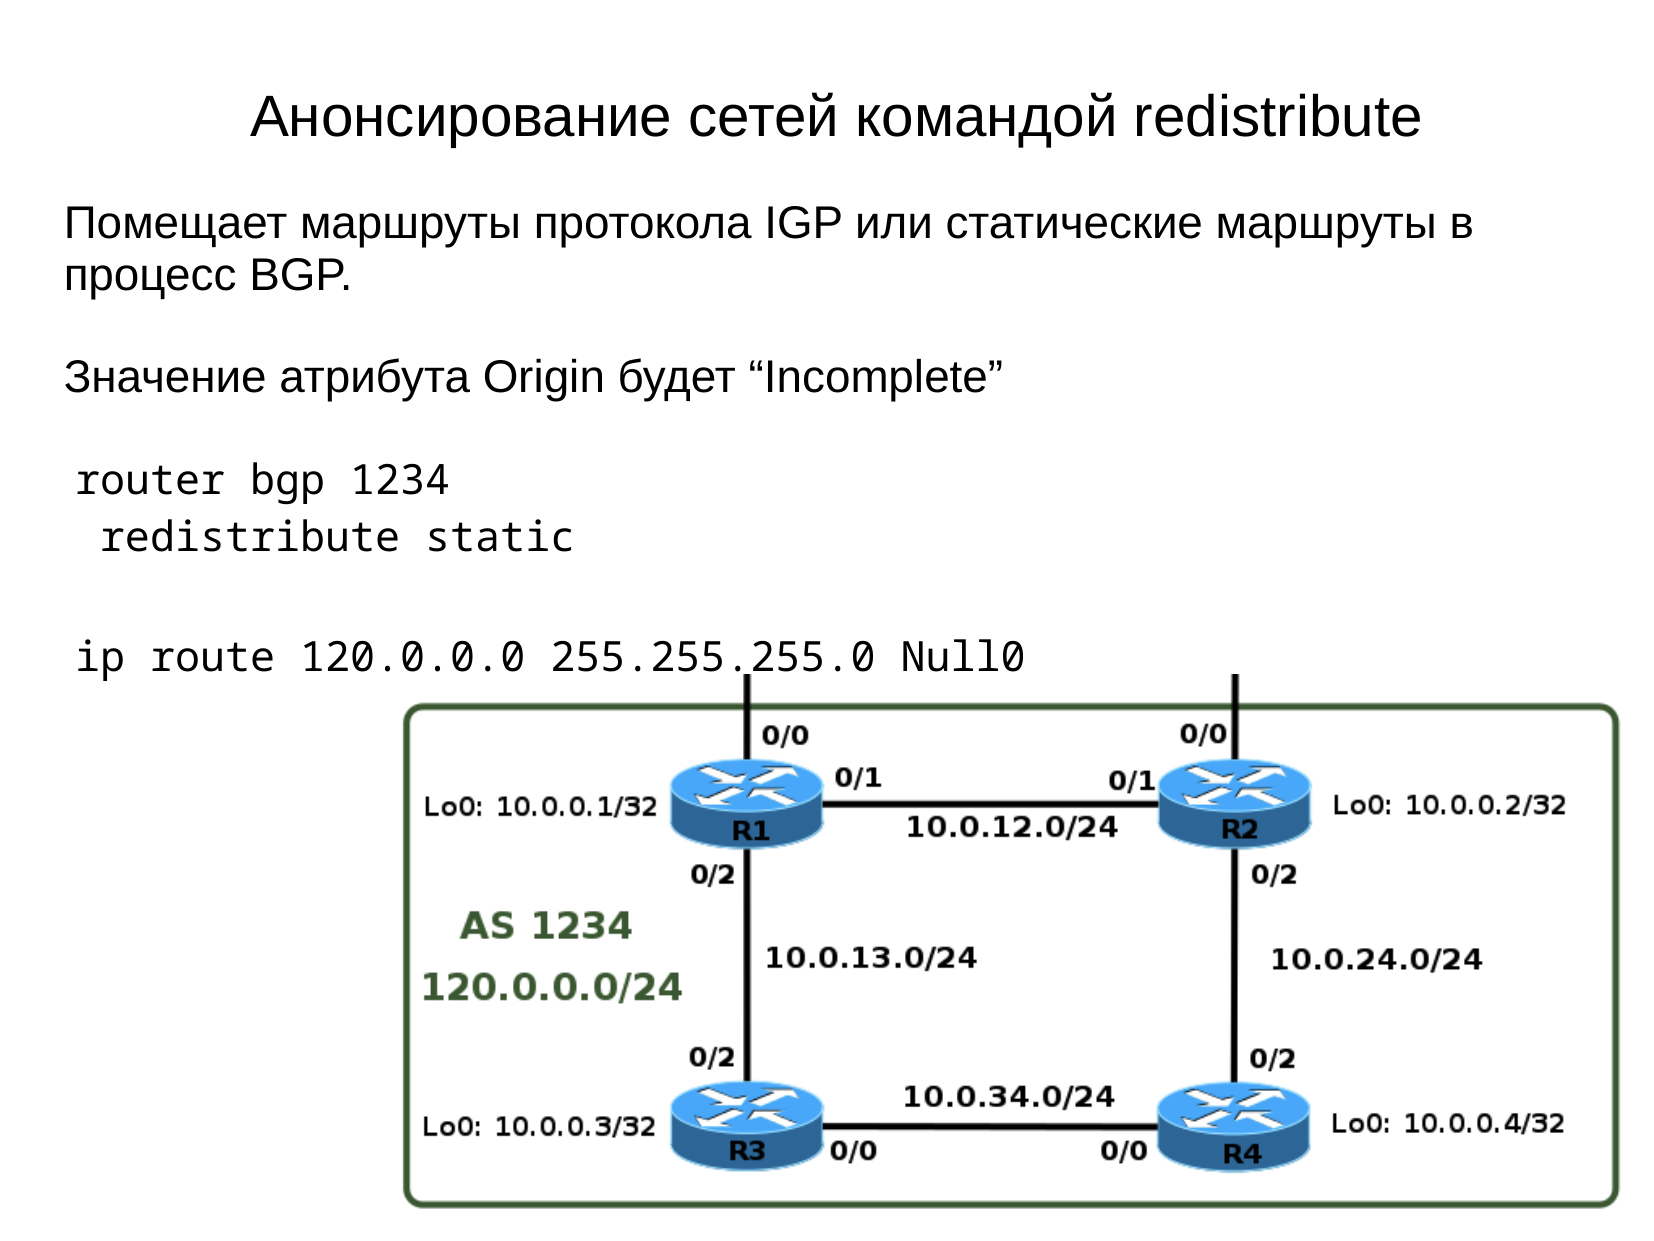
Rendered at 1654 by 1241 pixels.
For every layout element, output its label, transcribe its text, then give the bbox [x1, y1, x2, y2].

list router bgp 1234 redistribute static ip route 120.0.0.0 255.255.255.0 Null0 [75, 450, 1564, 676]
picture [371, 674, 1651, 1238]
text_box Помещает маршруты протокола IGP или статические маршруты в процесс BGP. Значение атрибута Origin будет “Incomplete” [63, 187, 1576, 413]
title Анонсирование сетей командой redistribute [82, 42, 1571, 158]
